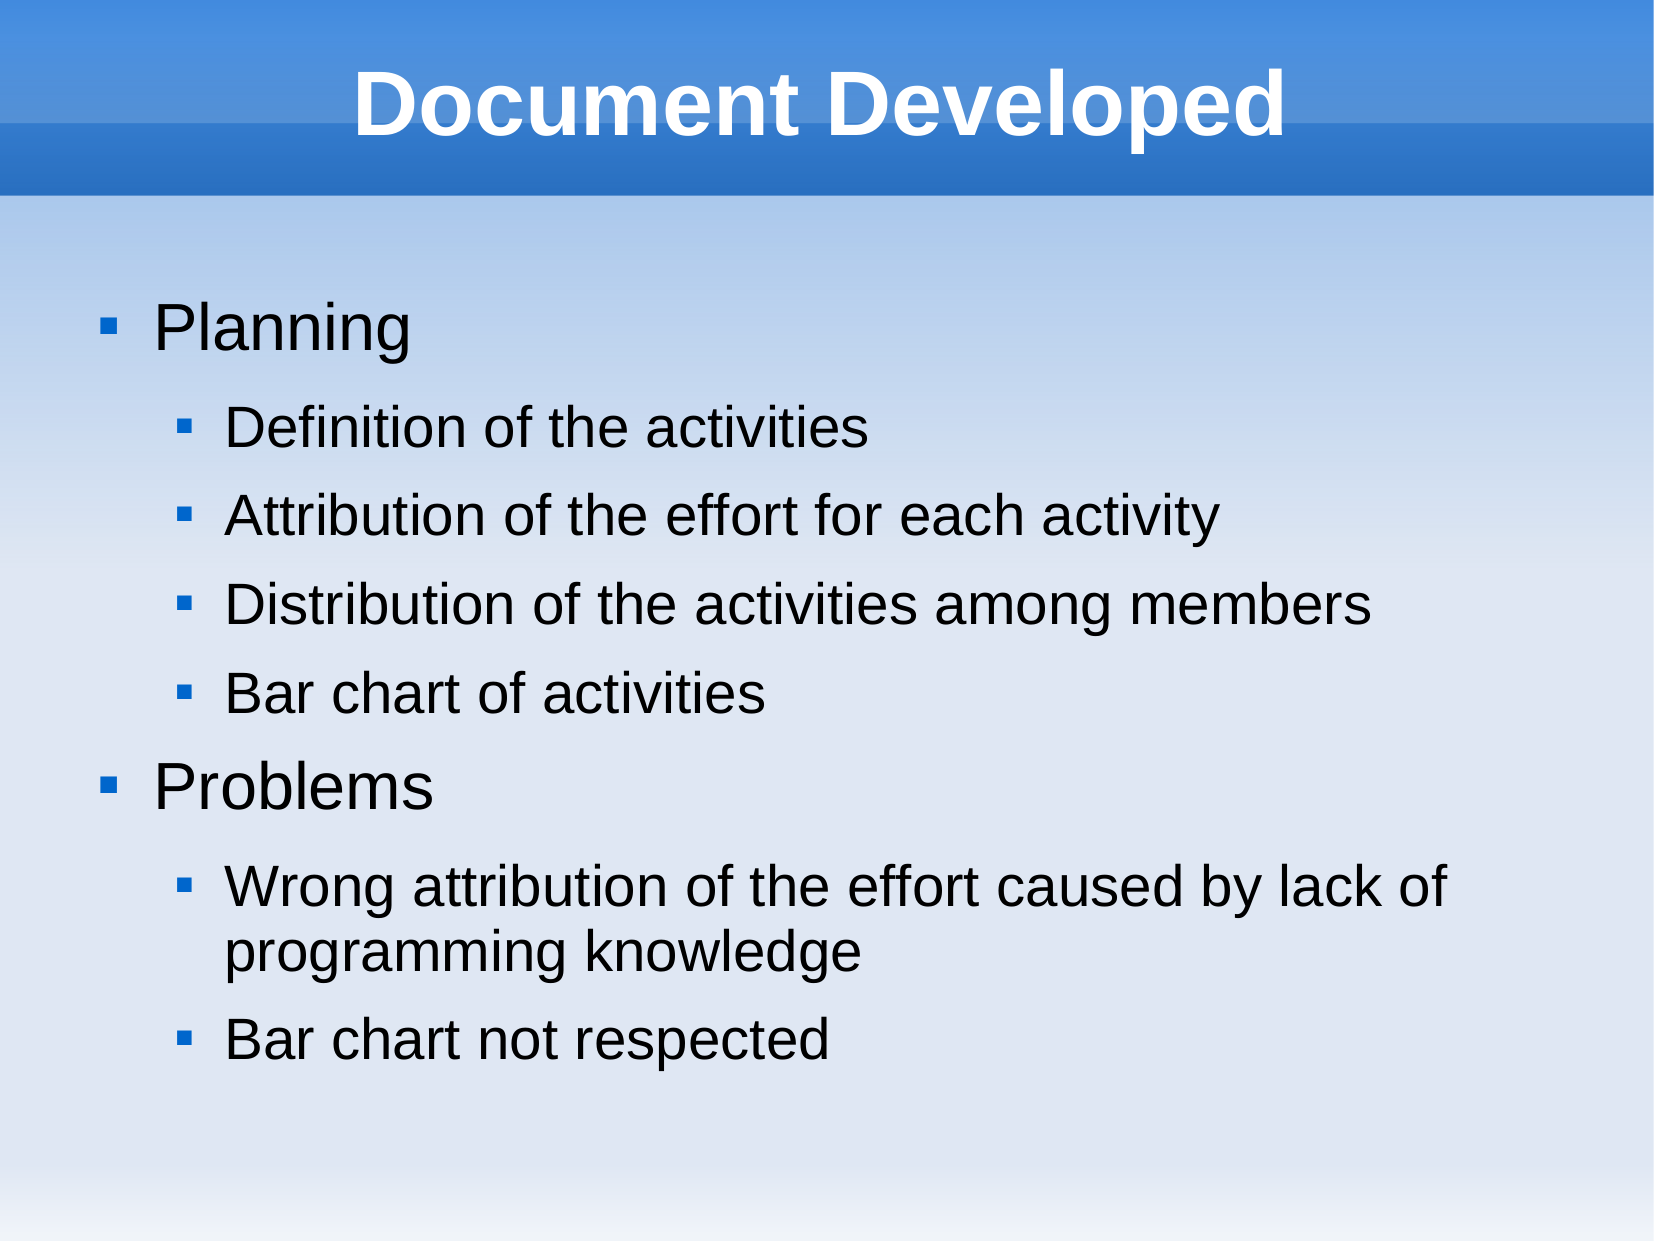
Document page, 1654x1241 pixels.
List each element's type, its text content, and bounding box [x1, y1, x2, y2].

title Document Developed [76, 7, 1565, 200]
picture [0, 0, 1654, 1241]
list Planning Definition of the activities Attribution of the effort for each activity Distribution of the activities among members Bar chart of activities Problems Wrong attribution of the effort caused by lack of programming knowledge Bar chart not respected [82, 290, 1571, 1094]
